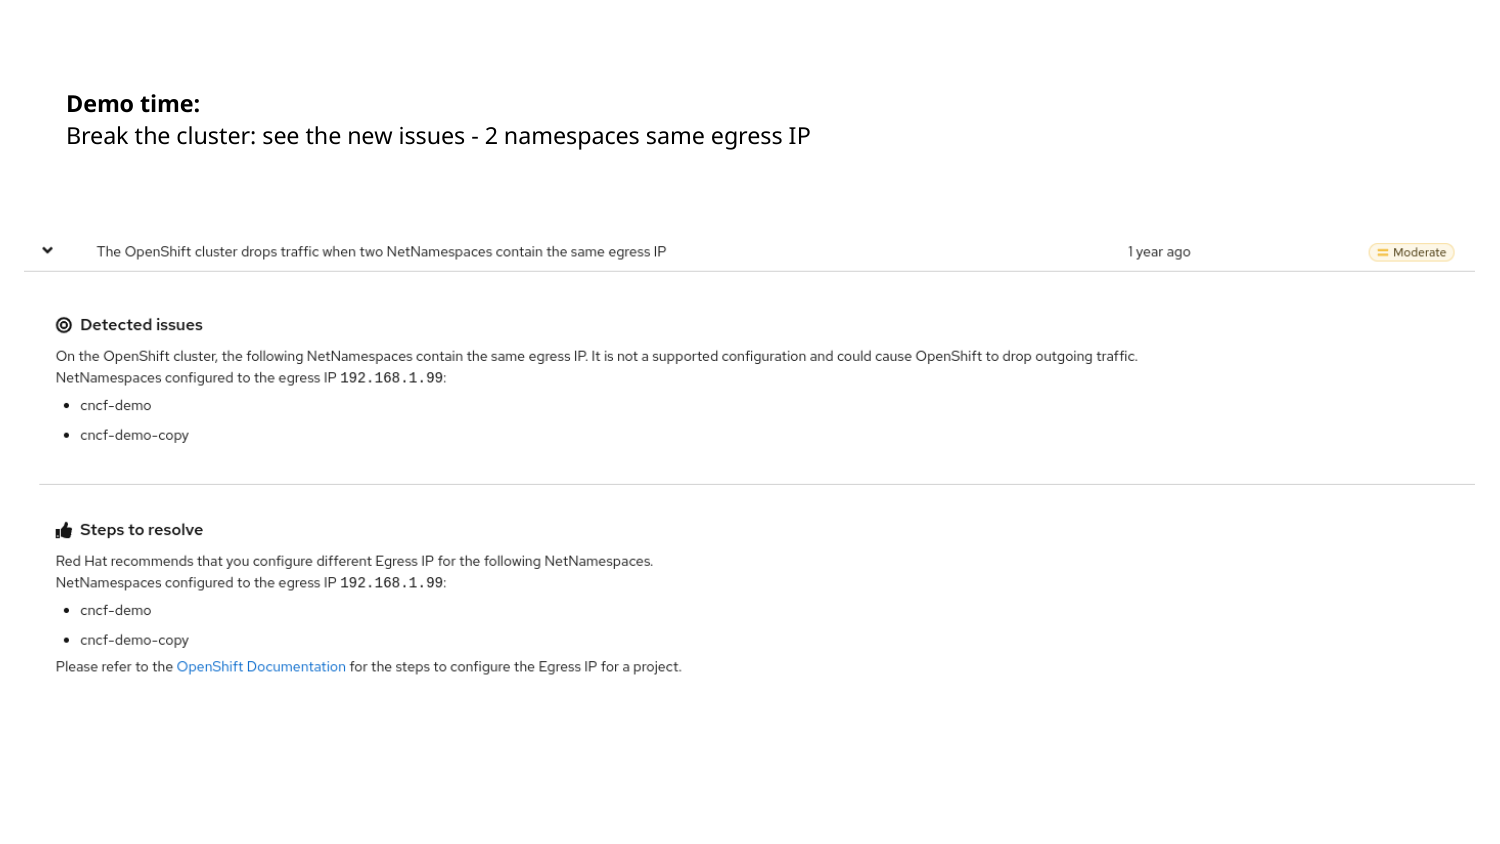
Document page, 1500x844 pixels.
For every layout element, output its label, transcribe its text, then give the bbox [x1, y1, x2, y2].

picture [24, 238, 1475, 696]
title Demo time: Break the cluster: see the new issues - 2 namespaces same egress IP [51, 72, 1449, 167]
